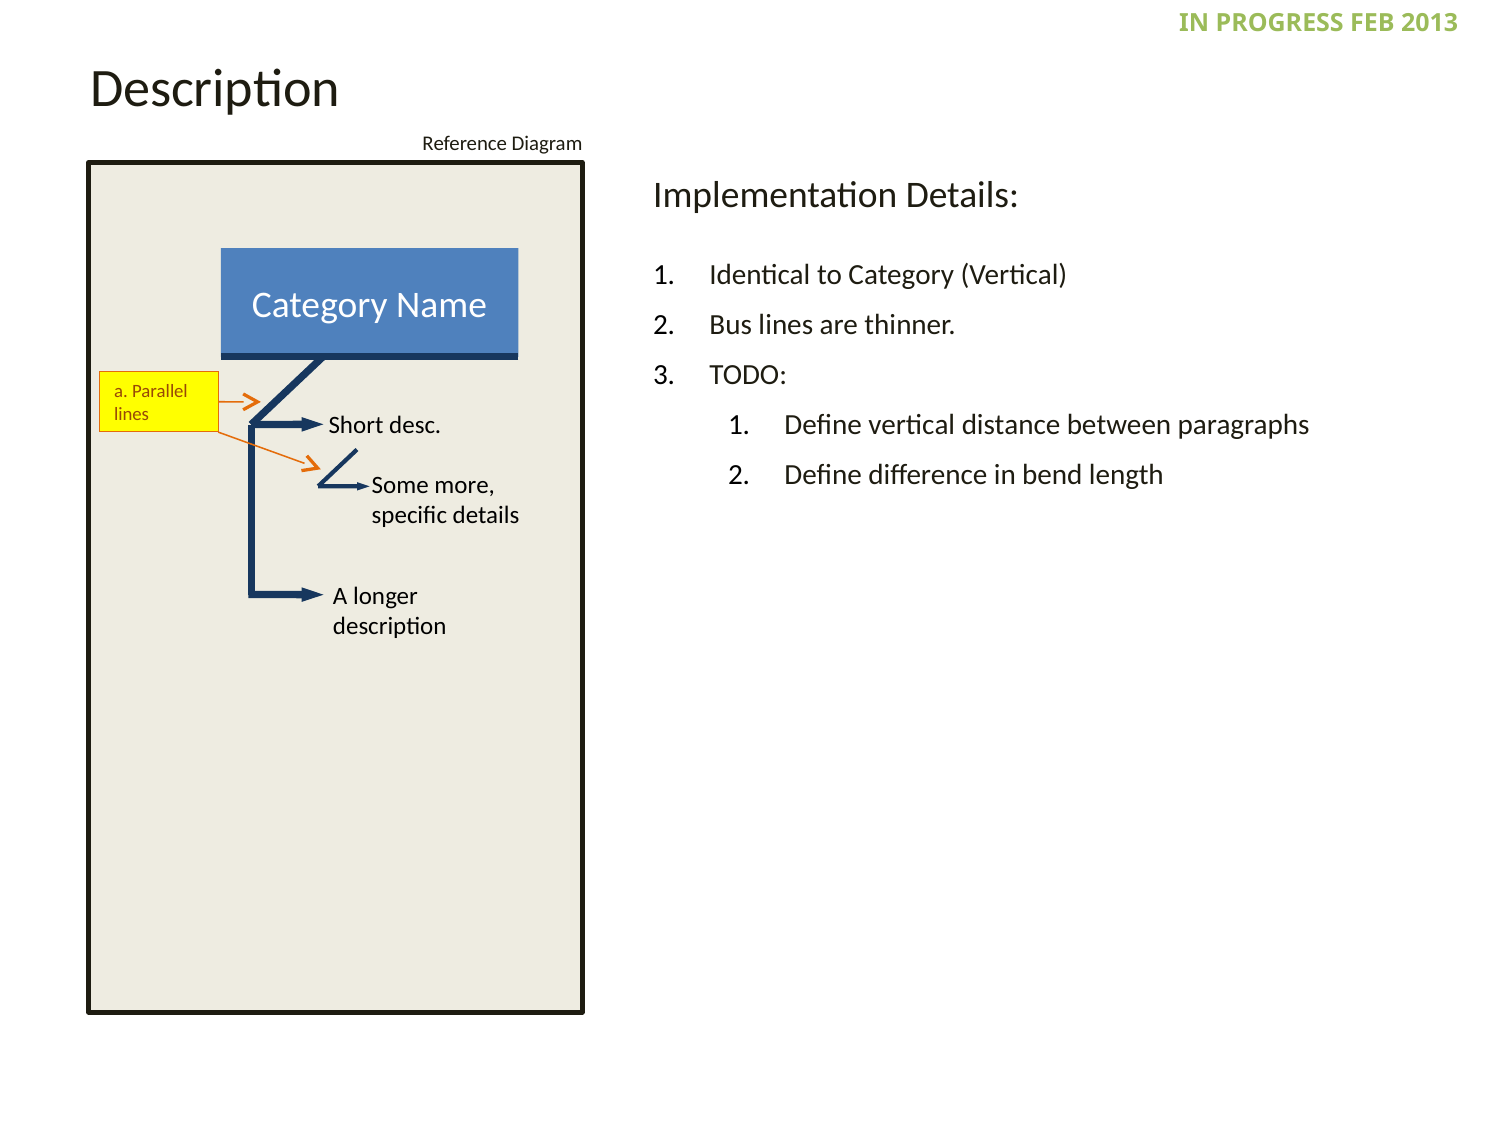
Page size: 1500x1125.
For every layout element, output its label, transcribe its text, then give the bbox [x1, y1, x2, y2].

text_box Implementation Details: [638, 162, 1138, 223]
text_box Reference Diagram [353, 122, 597, 162]
title Description [75, 45, 1439, 125]
text_box Short desc. [313, 401, 519, 466]
text_box Identical to Category (Vertical) Bus lines are thinner. TODO: Define vertical distance between paragraphs Define difference in bend length [638, 233, 1468, 499]
text_box IN PROGRESS FEB 2013 [1164, 0, 1474, 44]
text_box a. Parallel lines [99, 371, 219, 432]
text_box A longer description [318, 571, 527, 636]
text_box Category Name [220, 248, 519, 357]
text_box Some more, specific details [356, 460, 570, 530]
text_box [88, 162, 583, 1013]
